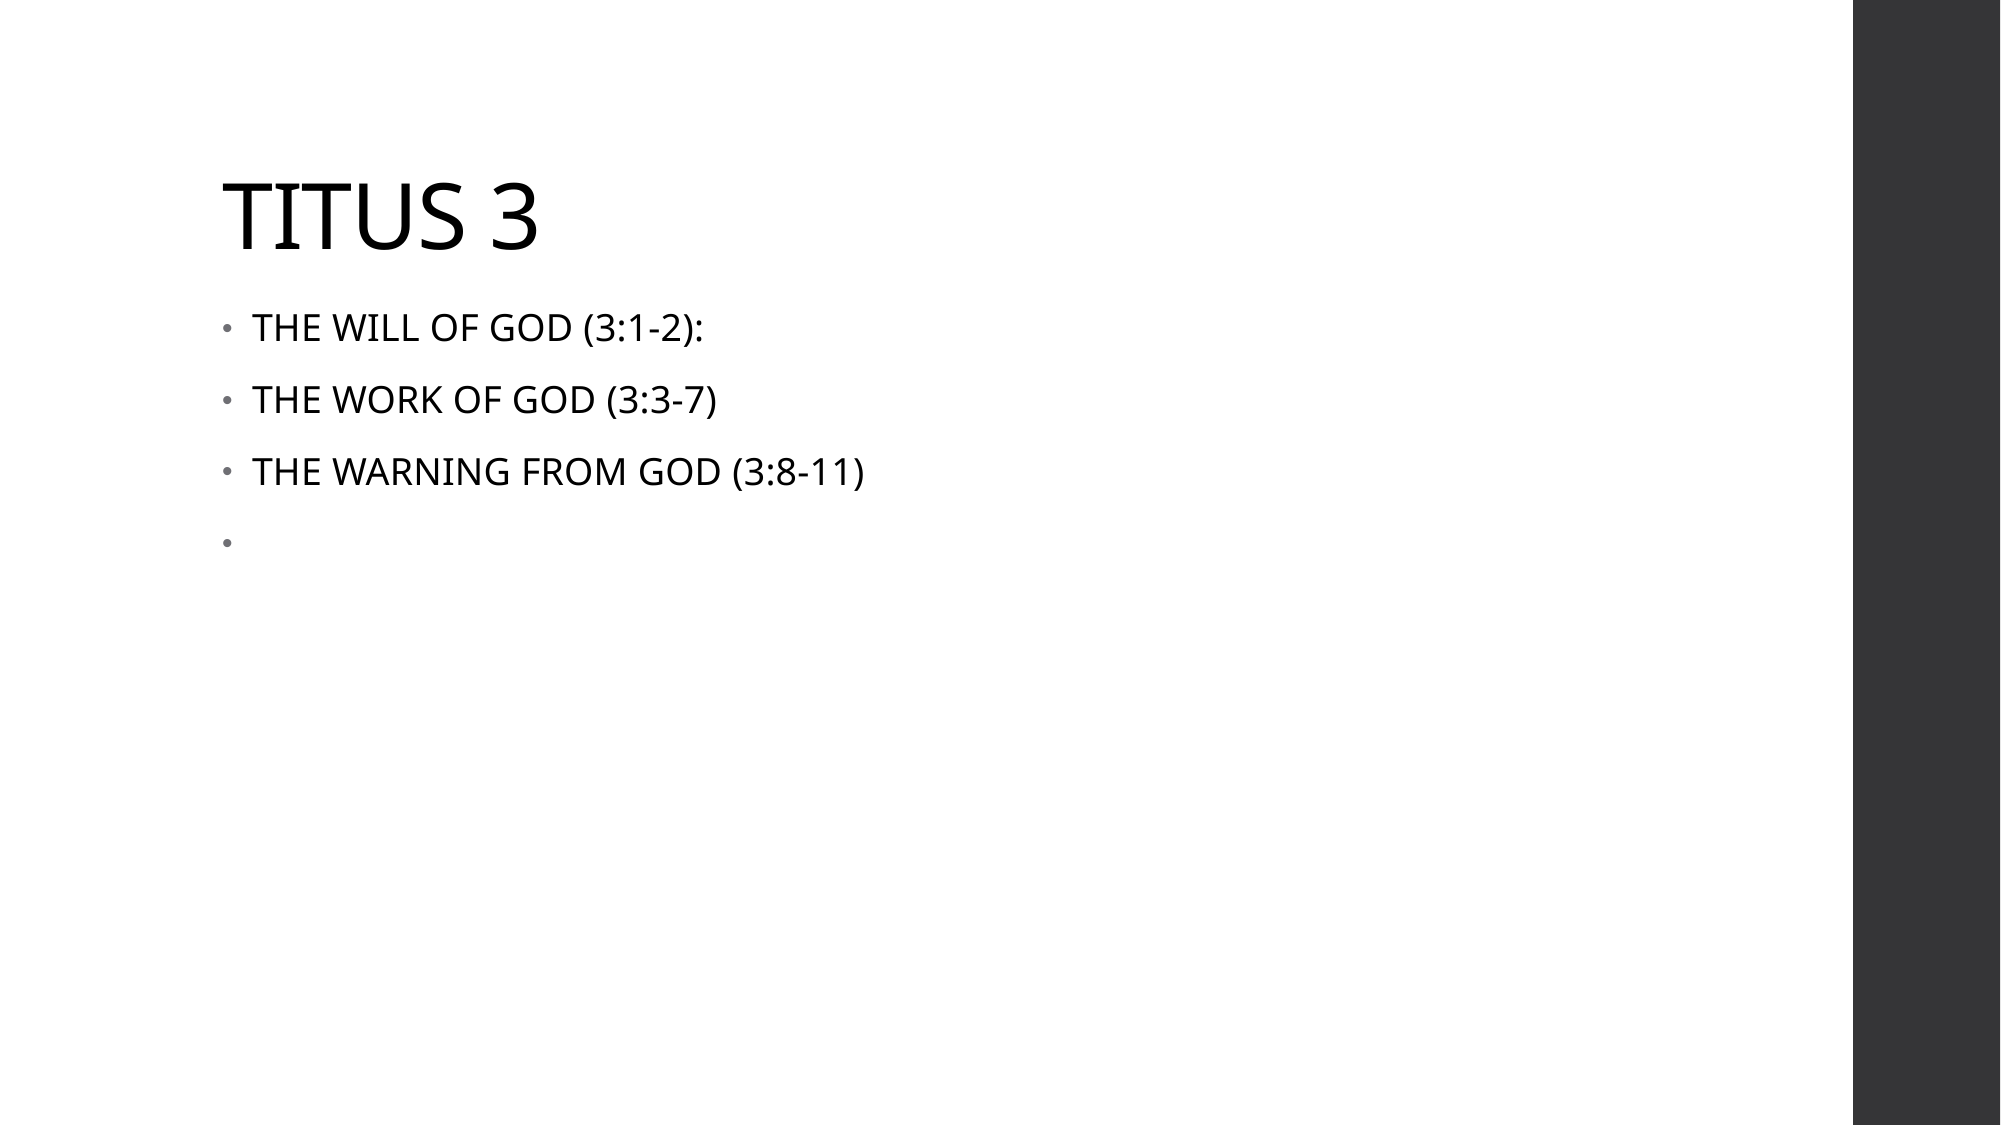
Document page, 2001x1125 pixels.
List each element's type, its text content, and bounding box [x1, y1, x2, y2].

list THE WILL OF GOD (3:1-2): THE WORK OF GOD (3:3-7) THE WARNING FROM GOD (3:8-11) [206, 299, 1617, 1014]
title TITUS 3 [206, 60, 1797, 278]
